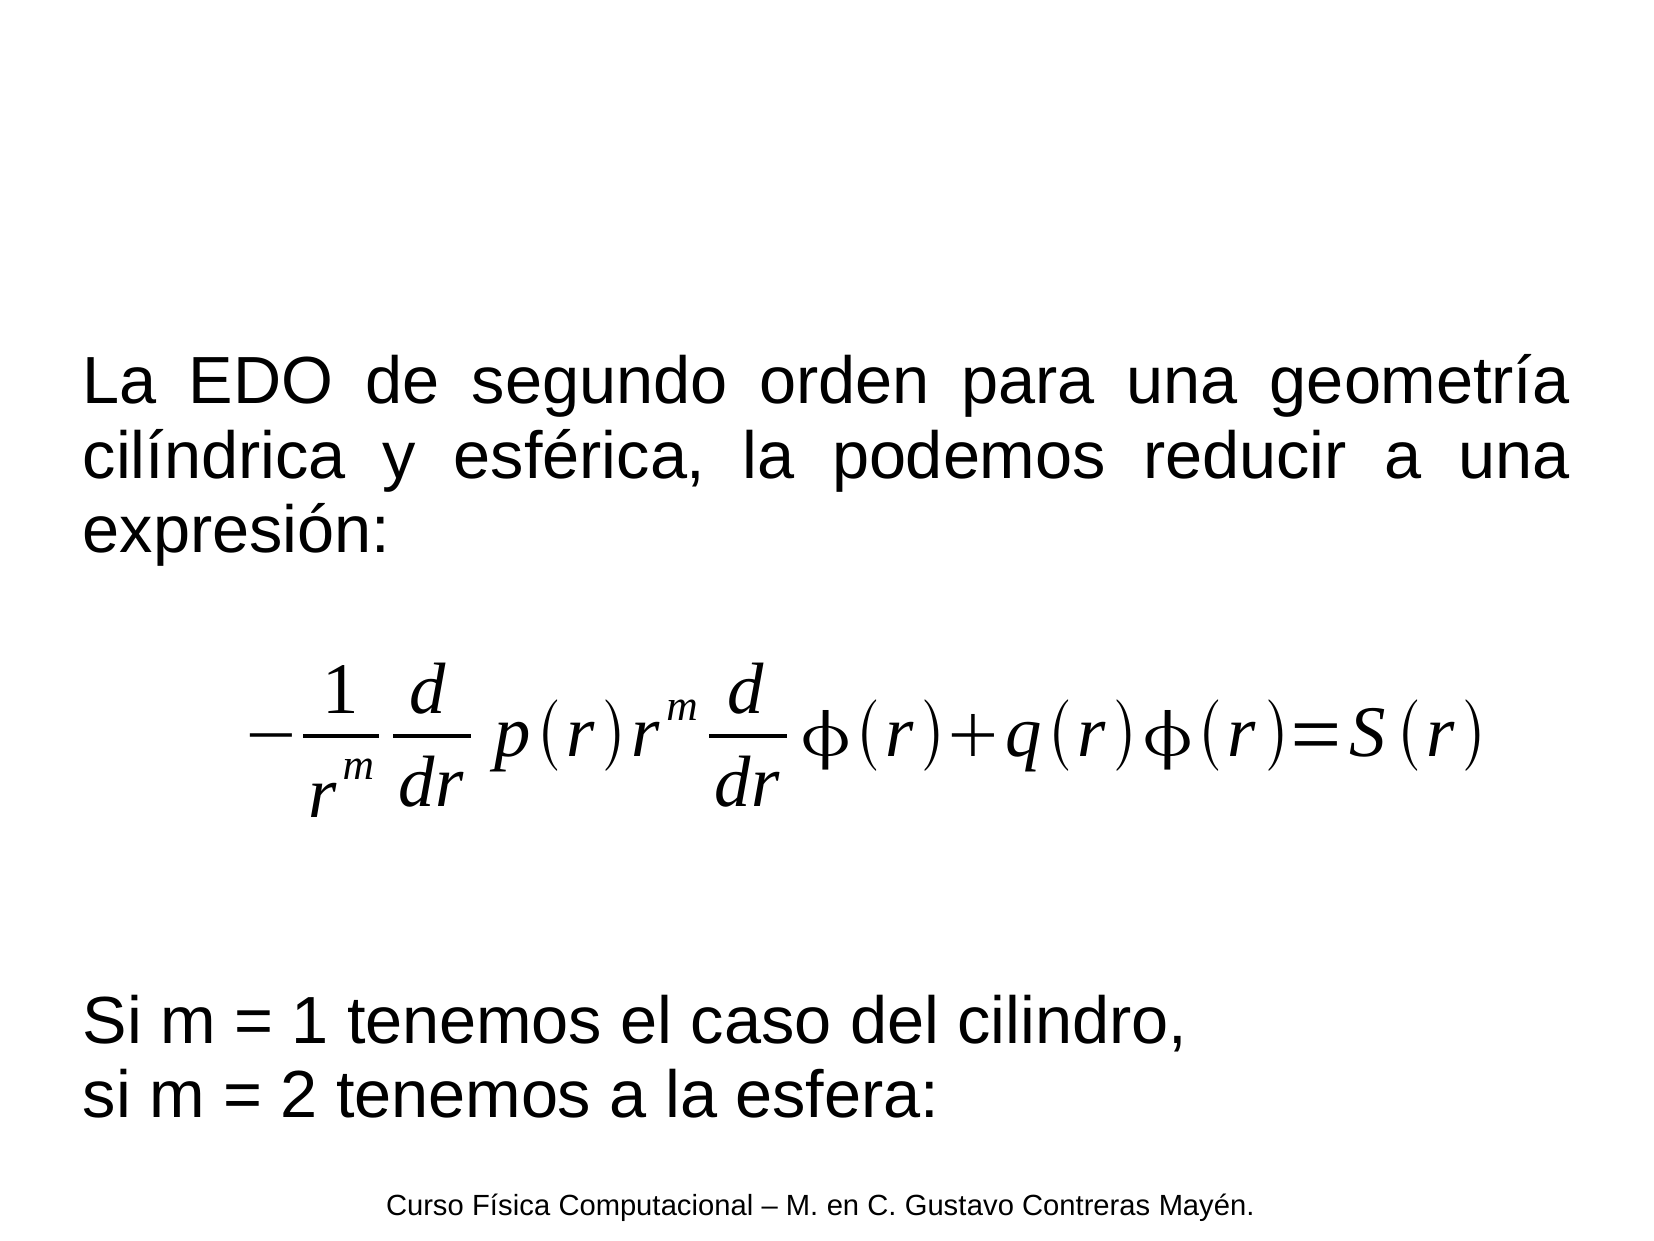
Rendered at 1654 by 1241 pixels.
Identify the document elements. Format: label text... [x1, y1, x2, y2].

subtitle La EDO de segundo orden para una geometría cilíndrica y esférica, la podemos reducir a una expresión: [82, 290, 1571, 621]
chart [236, 649, 1492, 833]
text_box Si m = 1 tenemos el caso del cilindro, si m = 2 tenemos a la esfera: [82, 892, 1571, 1223]
